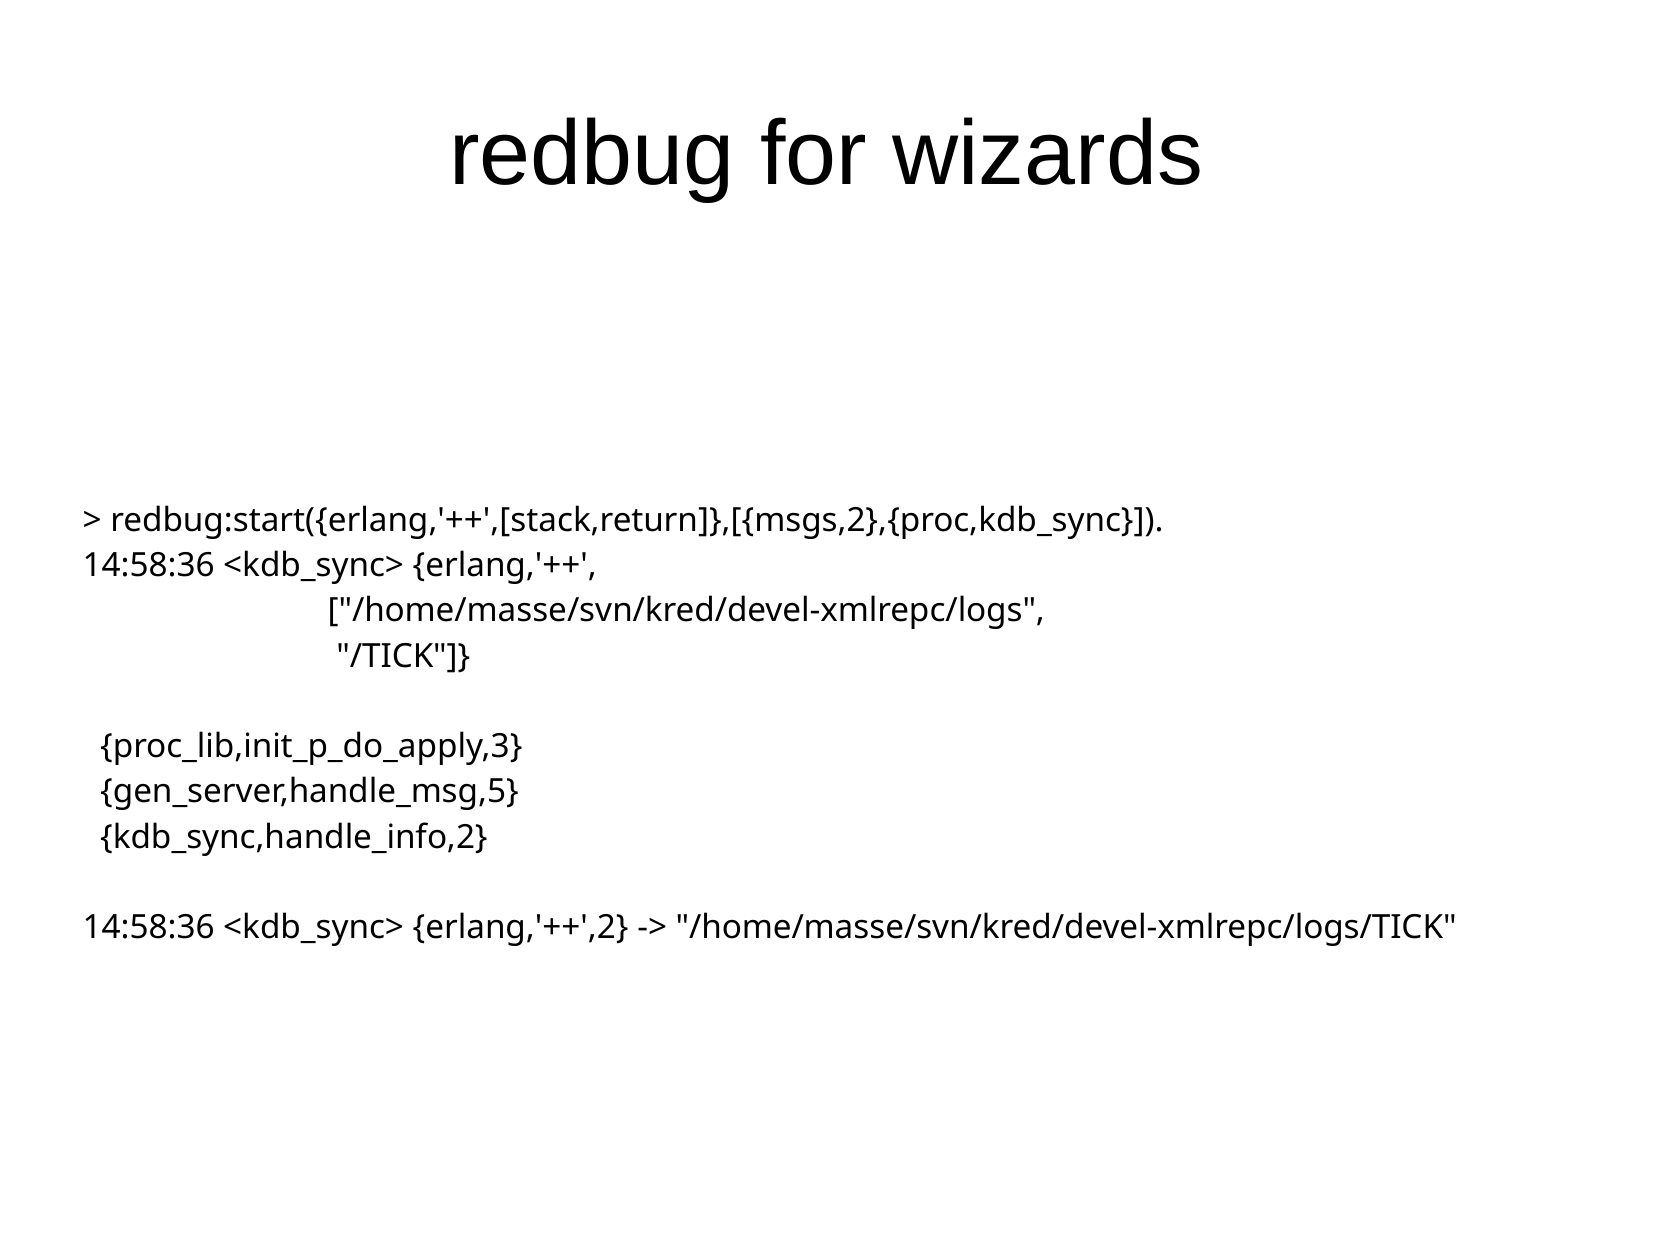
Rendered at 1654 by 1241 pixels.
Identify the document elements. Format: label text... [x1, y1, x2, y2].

title redbug for wizards [82, 56, 1571, 250]
subtitle > redbug:start({erlang,'++',[stack,return]},[{msgs,2},{proc,kdb_sync}]). 14:58:36 <kdb_sync> {erlang,'++', ["/home/masse/svn/kred/devel-xmlrepc/logs", "/TICK"]} {proc_lib,init_p_do_apply,3} {gen_server,handle_msg,5} {kdb_sync,handle_info,2} 14:58:36 <kdb_sync> {erlang,'++',2} -> "/home/masse/svn/kred/devel-xmlrepc/logs/TICK" [82, 297, 1571, 1102]
